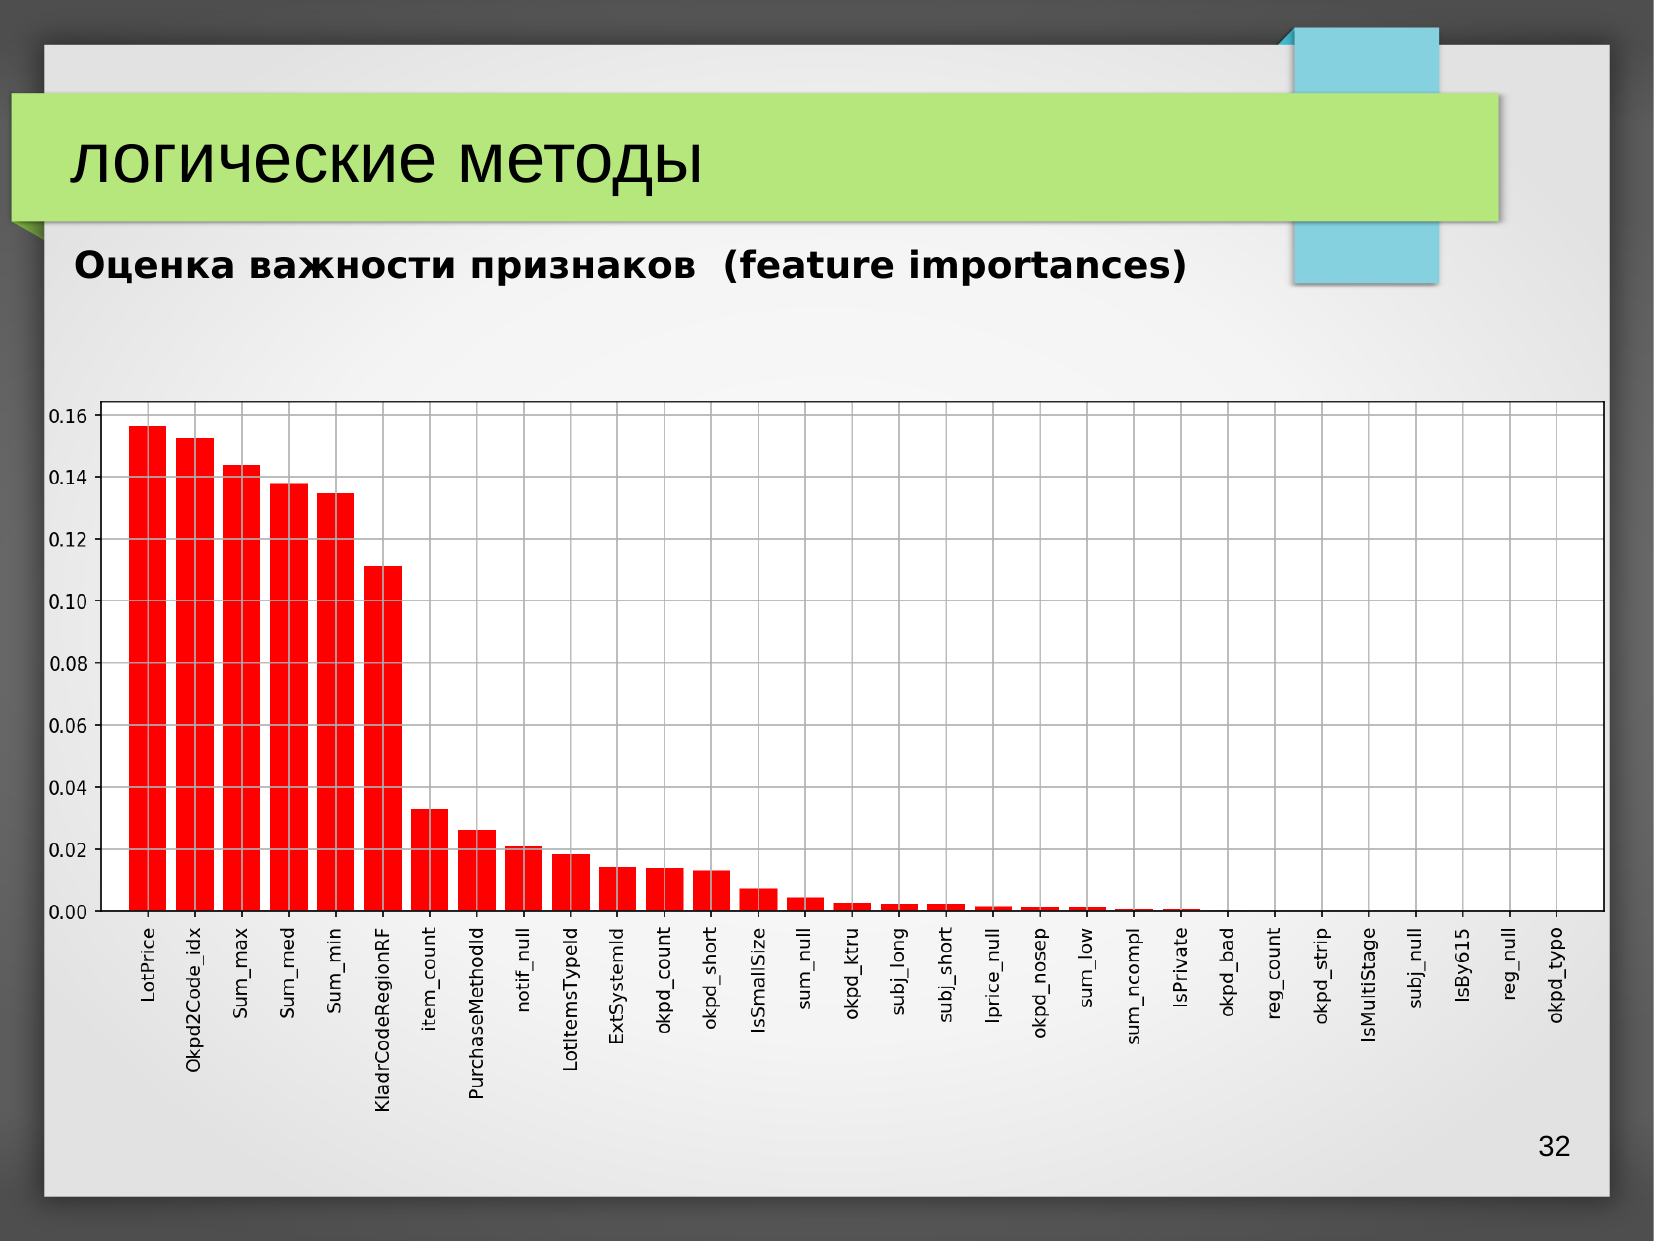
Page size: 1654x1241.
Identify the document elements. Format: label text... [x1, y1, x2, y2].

text_box Оценка важности признаков (feature importances) [59, 236, 1288, 297]
picture [0, 0, 1654, 1241]
title логические методы [70, 118, 1205, 199]
